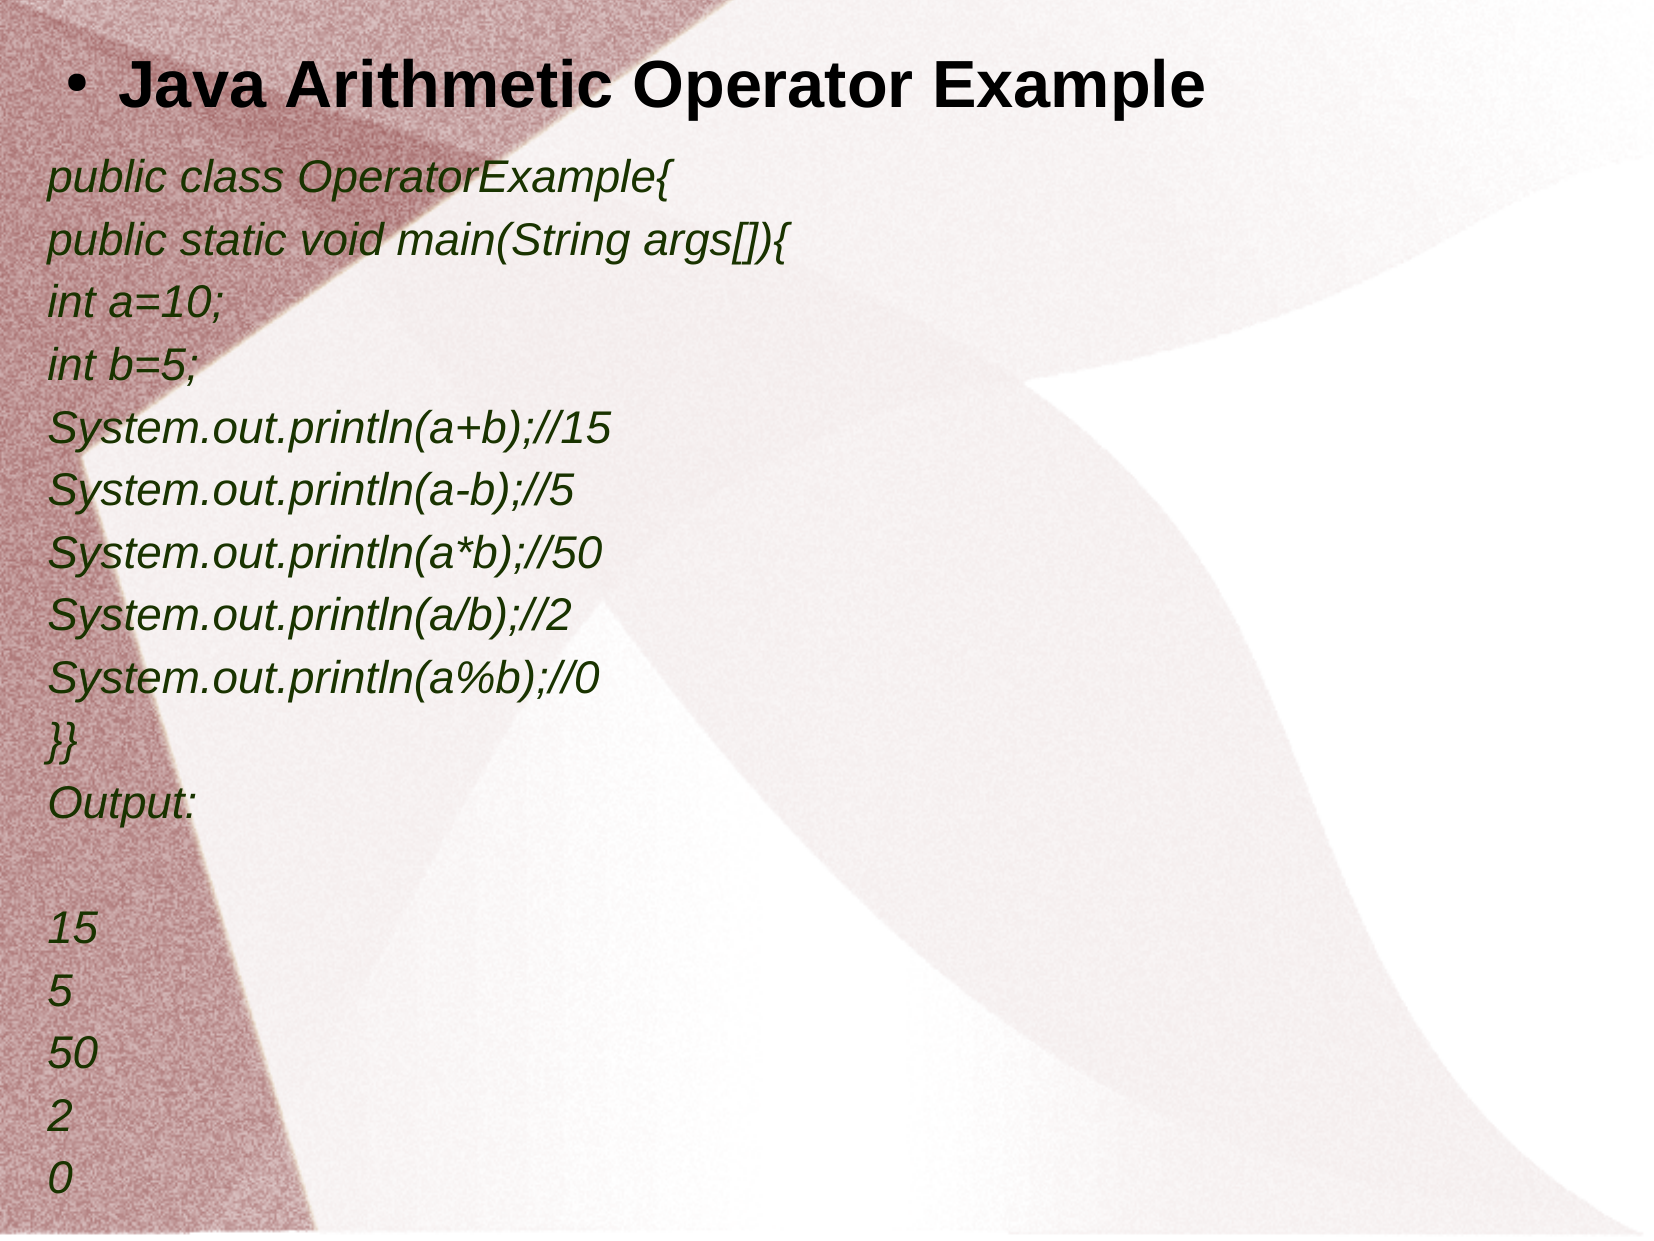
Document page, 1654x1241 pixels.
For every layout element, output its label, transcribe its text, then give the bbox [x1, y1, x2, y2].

list Java Arithmetic Operator Example public class OperatorExample{ public static void main(String args[]){ int a=10; int b=5; System.out.println(a+b);//15 System.out.println(a-b);//5 System.out.println(a*b);//50 System.out.println(a/b);//2 System.out.println(a%b);//0 }} Output: 15 5 50 2 0 [47, 47, 1601, 1205]
picture [0, 0, 1654, 1241]
